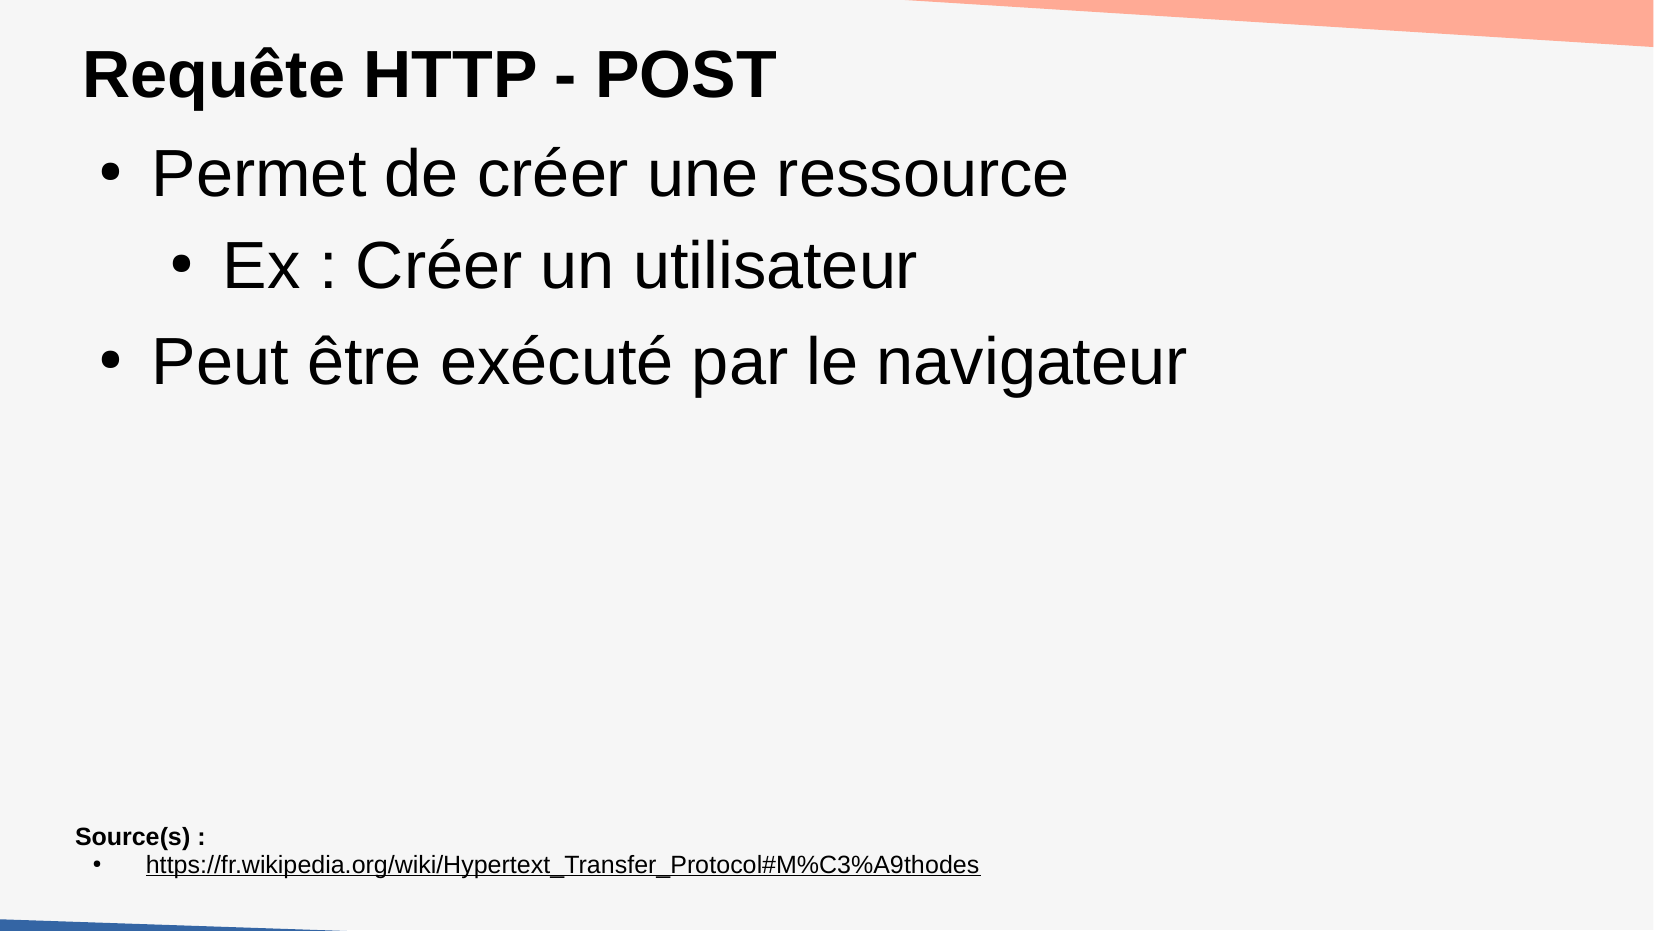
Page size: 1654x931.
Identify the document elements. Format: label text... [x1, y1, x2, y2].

list Permet de créer une ressource Ex : Créer un utilisateur Peut être exécuté par le navigateur [80, 135, 1620, 621]
title Requête HTTP - POST [82, 37, 1571, 114]
text_box [904, 0, 1654, 48]
text_box Source(s) : https://fr.wikipedia.org/wiki/Hypertext_Transfer_Protocol#M%C3%A9thodes [60, 815, 1546, 929]
text_box [0, 919, 347, 931]
